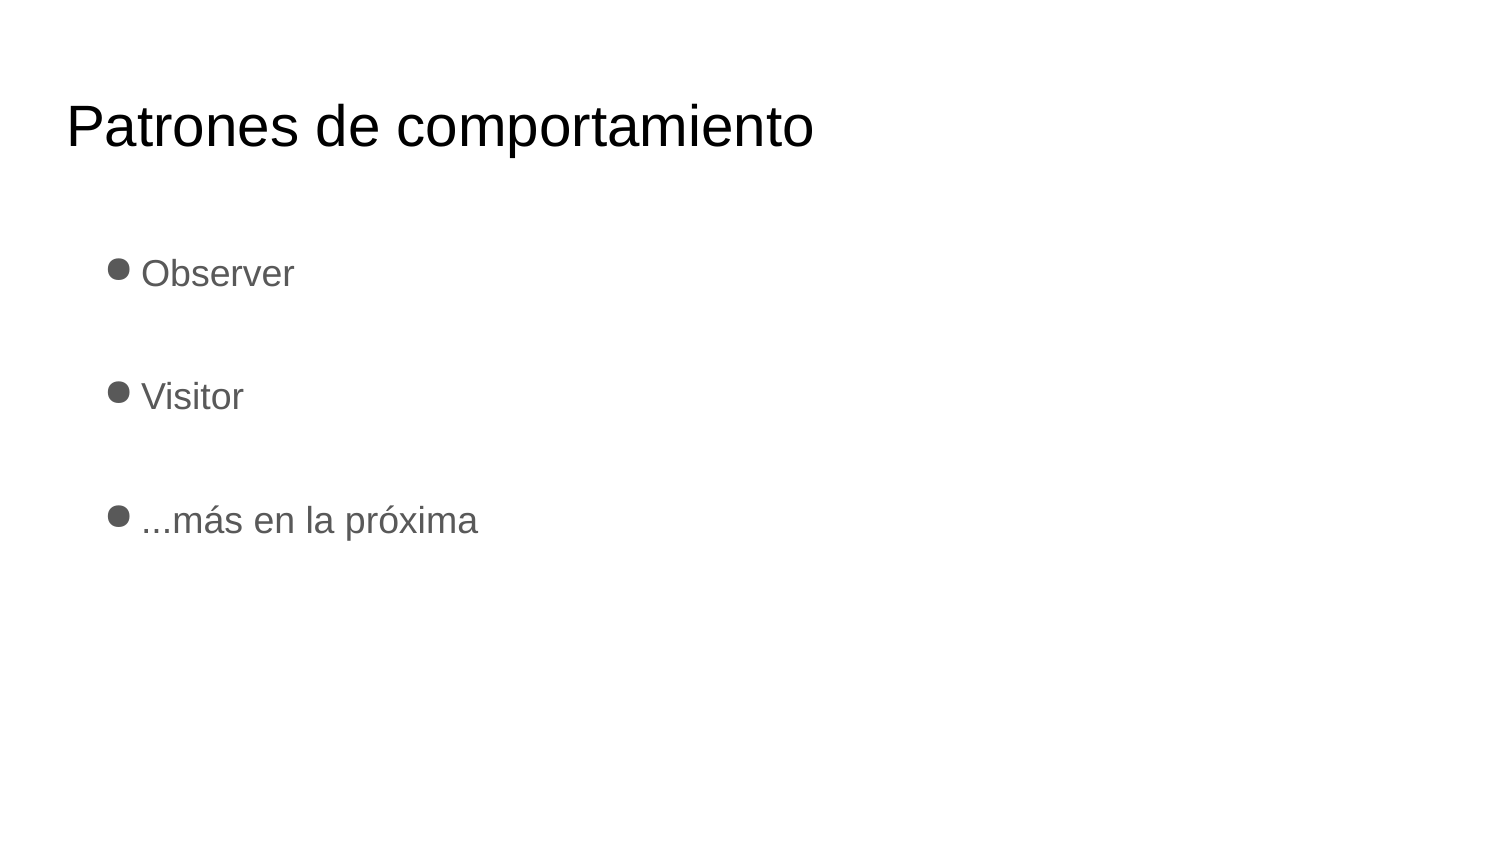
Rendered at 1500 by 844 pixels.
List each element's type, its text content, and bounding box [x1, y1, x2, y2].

title Patrones de comportamiento [51, 72, 1449, 167]
list Observer Visitor ...más en la próxima [51, 189, 659, 527]
